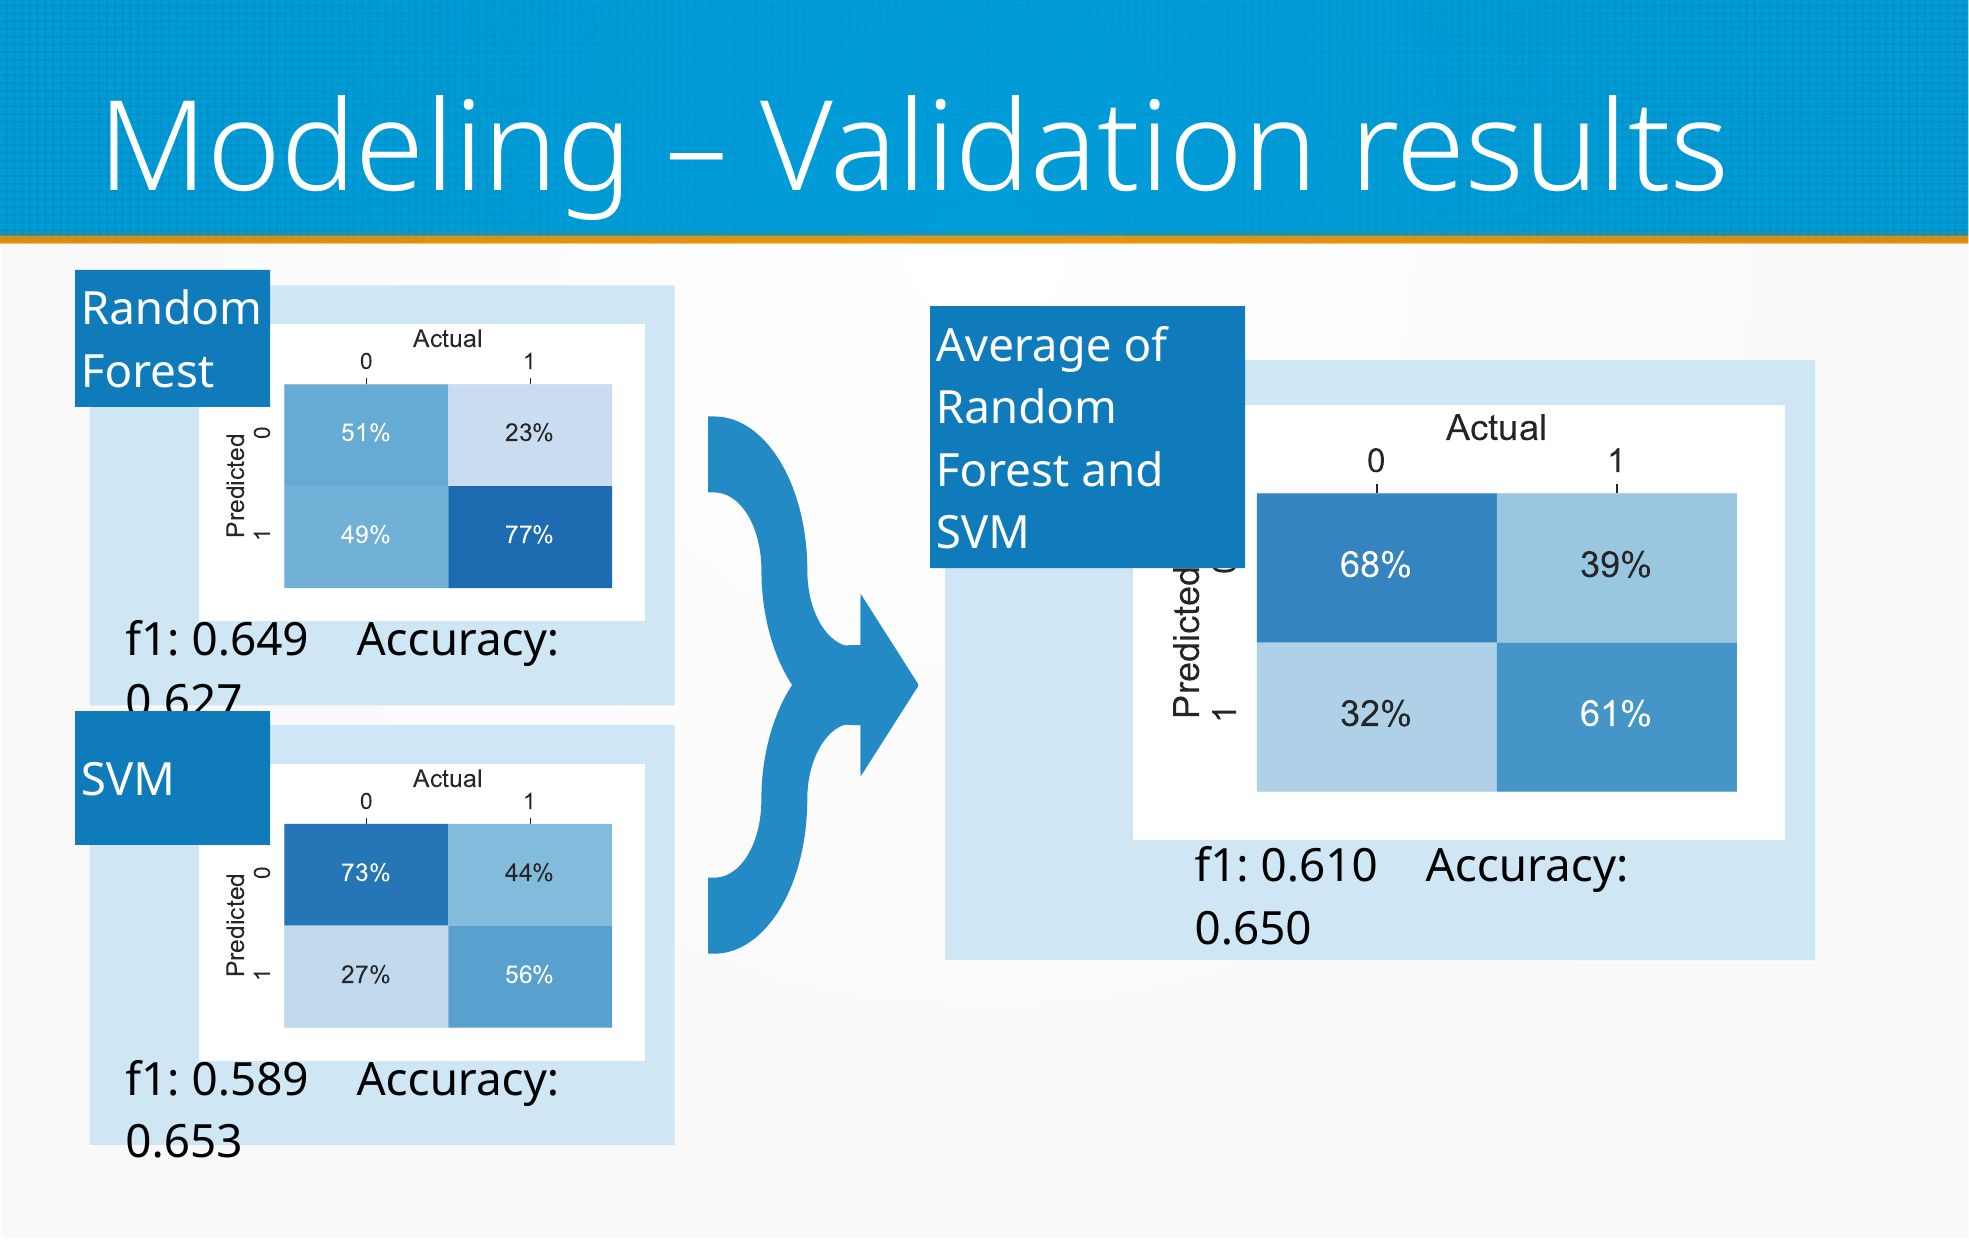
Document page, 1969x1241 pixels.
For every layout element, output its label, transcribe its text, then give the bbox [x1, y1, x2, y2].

text_box [263, 1065, 275, 1073]
text_box [237, 622, 272, 634]
text_box [288, 625, 302, 634]
text_box f1: 0.589 Accuracy: 0.653 [119, 1073, 645, 1144]
text_box Average of Random Forest and SVM [930, 345, 1246, 530]
text_box [945, 360, 1816, 961]
text_box [89, 407, 200, 706]
text_box [198, 1065, 210, 1073]
title Modeling – Validation results [98, 19, 1870, 227]
text_box f1: 0.610 Accuracy: 0.650 [1188, 860, 1714, 931]
text_box [198, 625, 211, 634]
text_box f1: 0.649 Accuracy: 0.627 [119, 634, 645, 704]
text_box [708, 416, 919, 954]
text_box [277, 622, 291, 634]
text_box [298, 622, 369, 634]
text_box Random Forest [75, 271, 271, 406]
text_box [232, 285, 675, 706]
text_box [89, 724, 675, 1145]
text_box SVM [75, 711, 271, 845]
picture [0, 233, 1969, 1241]
text_box [208, 622, 242, 634]
text_box [288, 1065, 302, 1073]
